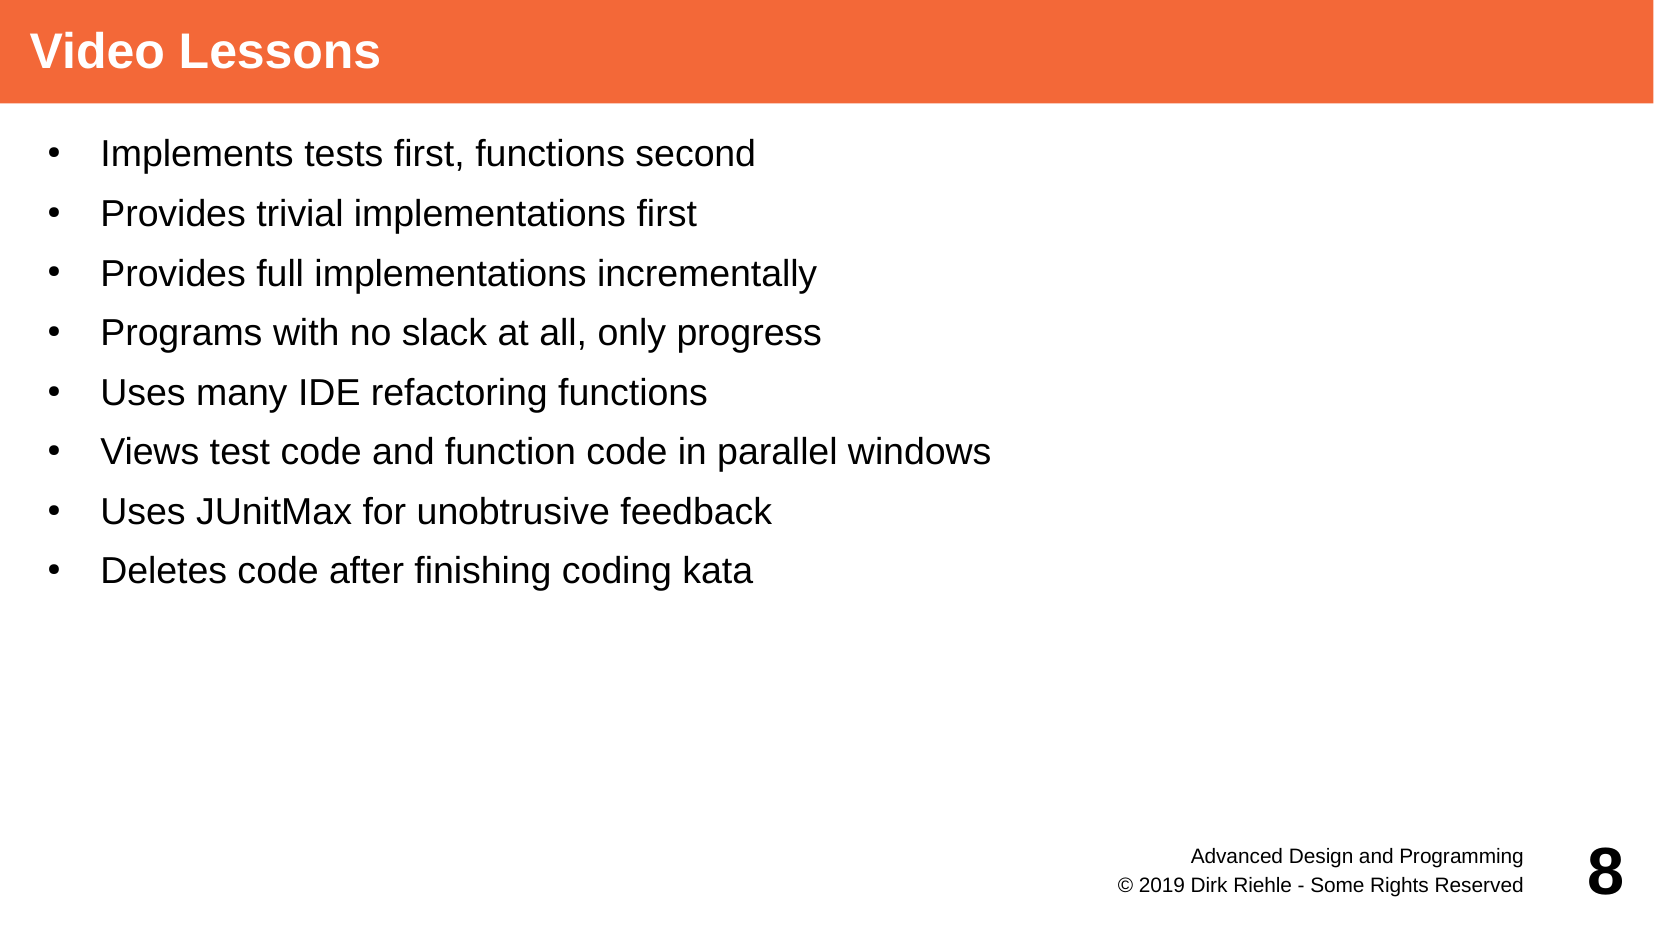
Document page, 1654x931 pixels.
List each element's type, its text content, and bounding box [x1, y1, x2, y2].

list Implements tests first, functions second Provides trivial implementations first Provides full implementations incrementally Programs with no slack at all, only progress Uses many IDE refactoring functions Views test code and function code in parallel windows Uses JUnitMax for unobtrusive feedback Deletes code after finishing coding kata [29, 132, 1625, 813]
title Video Lessons [0, 0, 1654, 104]
